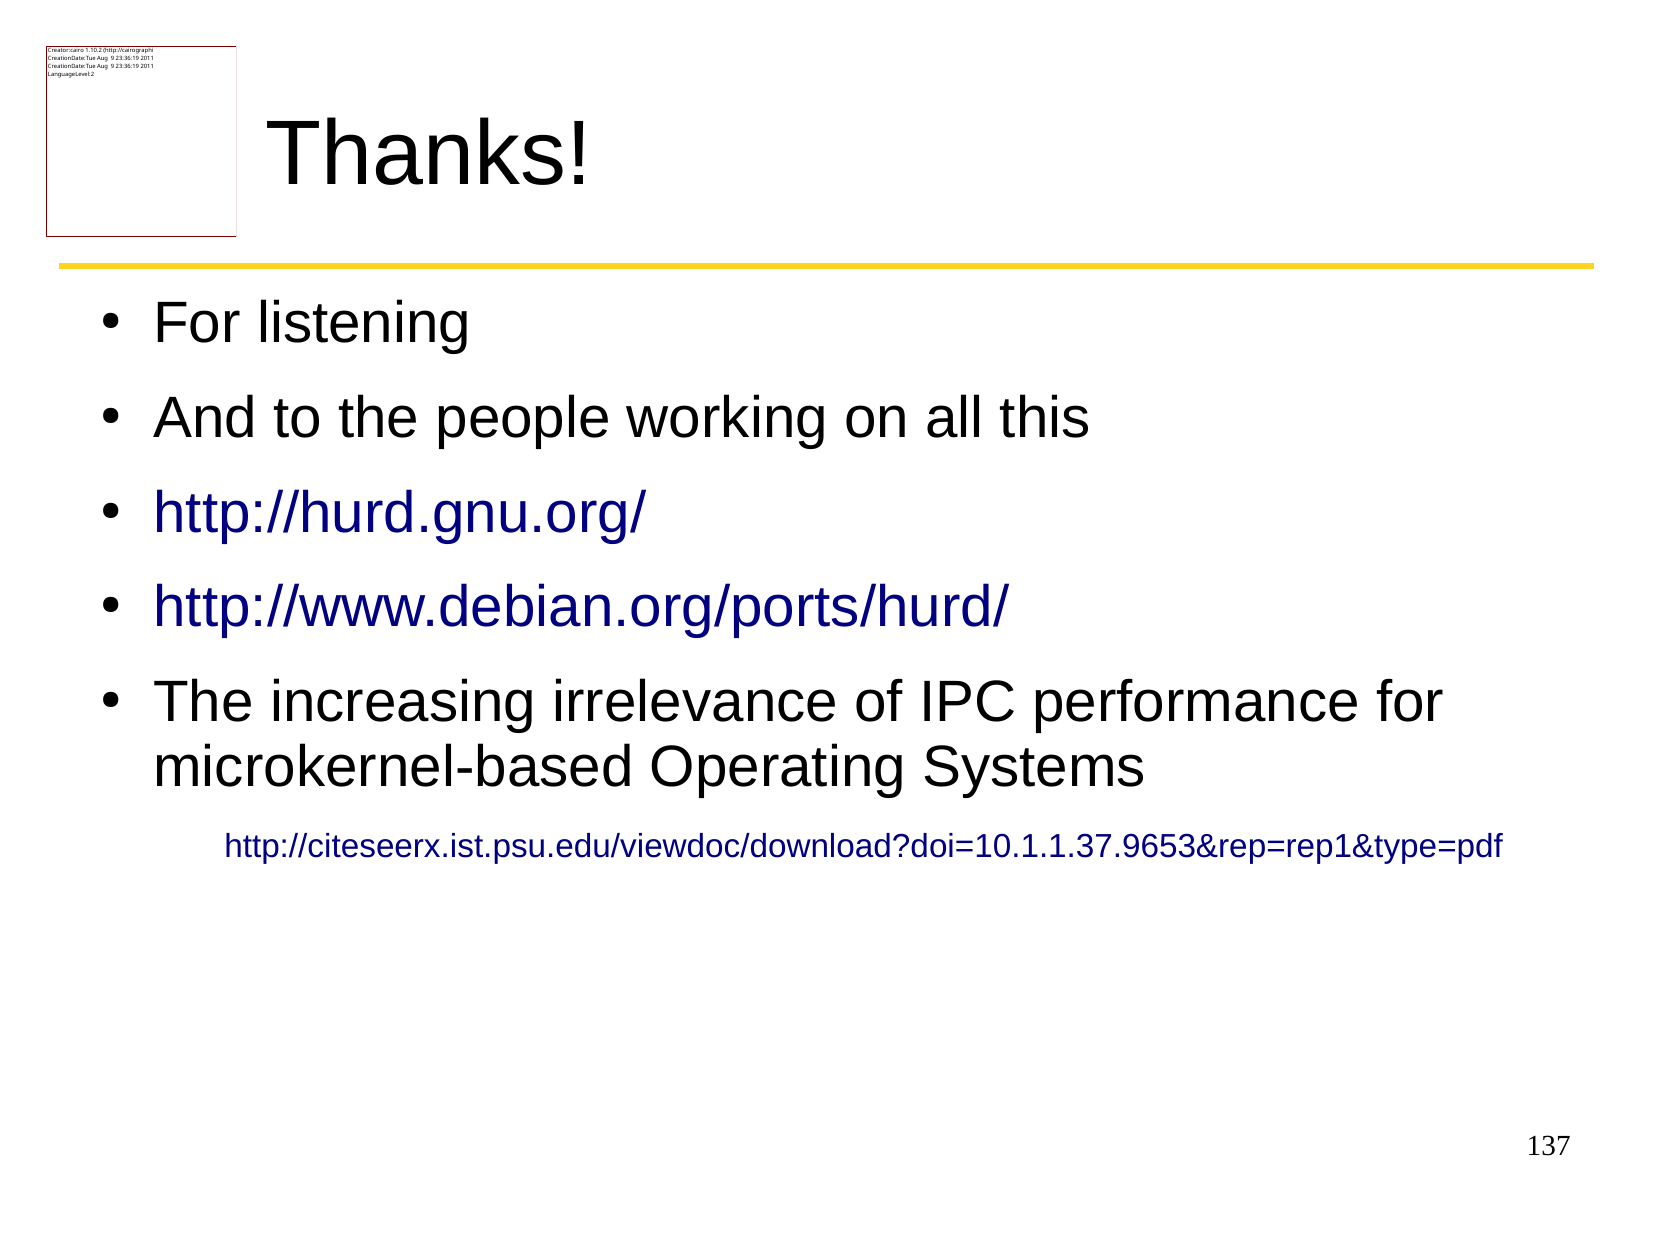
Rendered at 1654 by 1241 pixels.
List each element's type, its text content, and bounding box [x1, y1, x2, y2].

title Thanks! [265, 49, 1571, 257]
list For listening And to the people working on all this http://hurd.gnu.org/ http://www.debian.org/ports/hurd/ The increasing irrelevance of IPC performance for microkernel-based Operating Systems http://citeseerx.ist.psu.edu/viewdoc/download?doi=10.1.1.37.9653&rep=rep1&type=pdf [82, 290, 1571, 1109]
